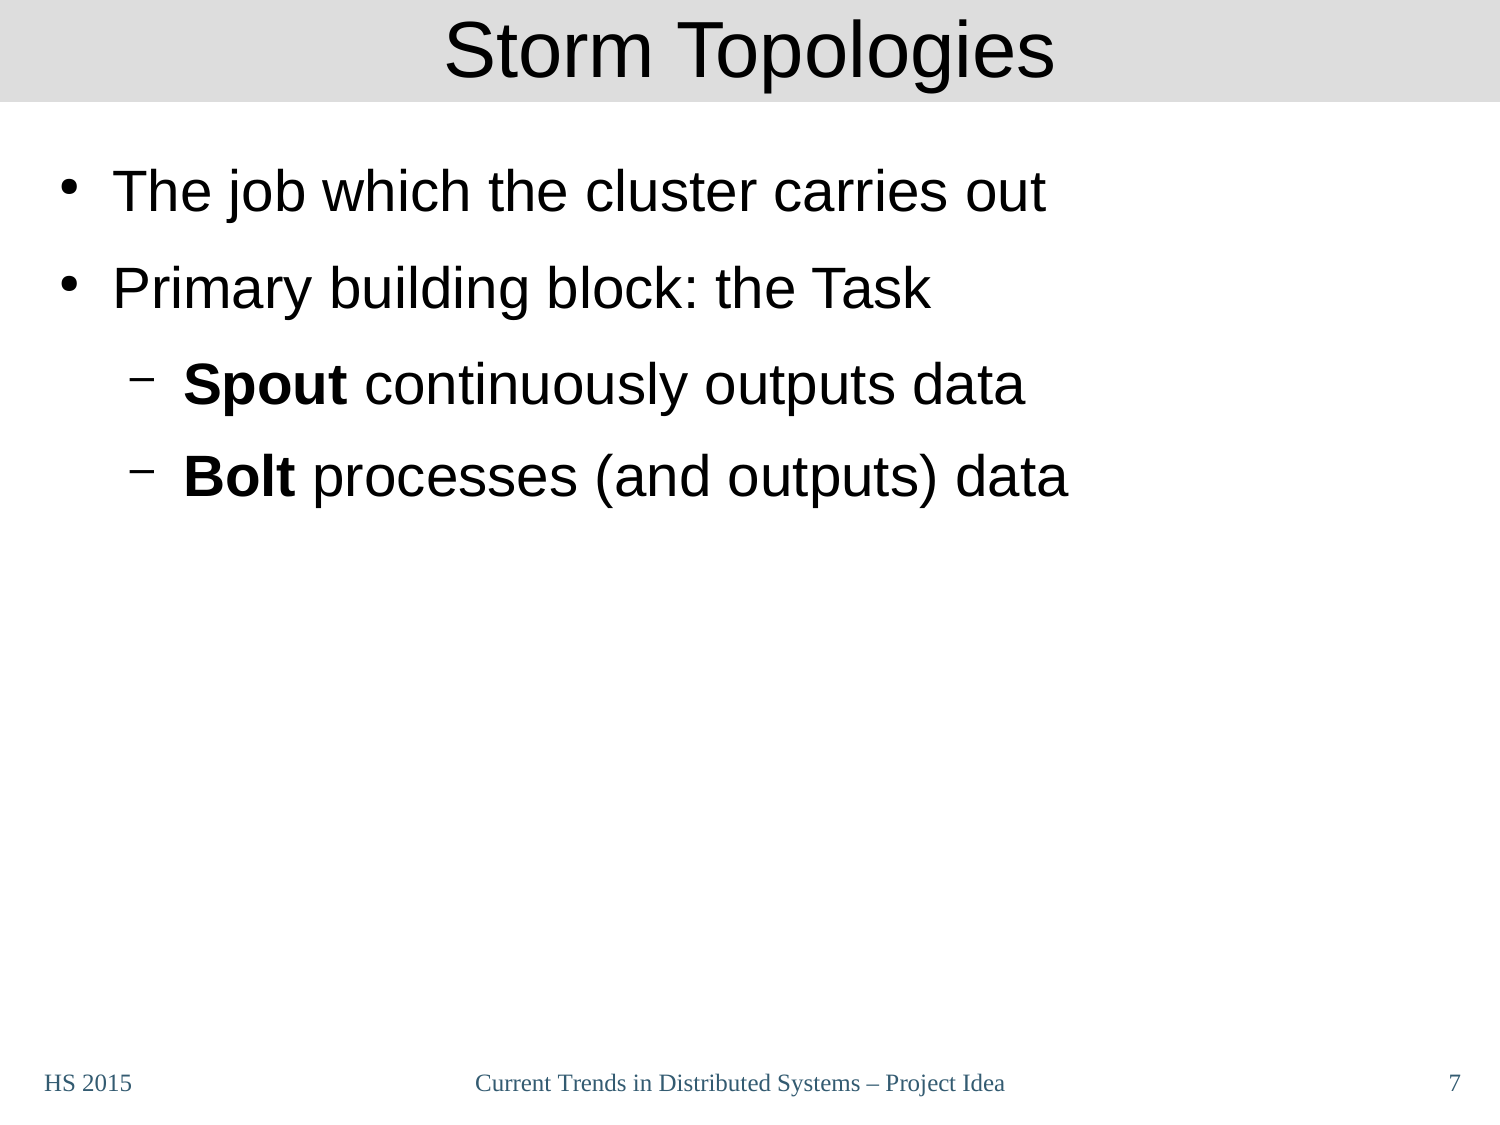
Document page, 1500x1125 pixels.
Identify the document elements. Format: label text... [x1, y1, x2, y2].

list The job which the cluster carries out Primary building block: the Task Spout continuously outputs data Bolt processes (and outputs) data [26, 145, 1477, 1034]
title Storm Topologies [0, 0, 1500, 102]
text_box <number> [1375, 1058, 1477, 1097]
text_box Current Trends in Distributed Systems – Project Idea [300, 1058, 1201, 1107]
text_box HS 2015 [29, 1058, 195, 1097]
